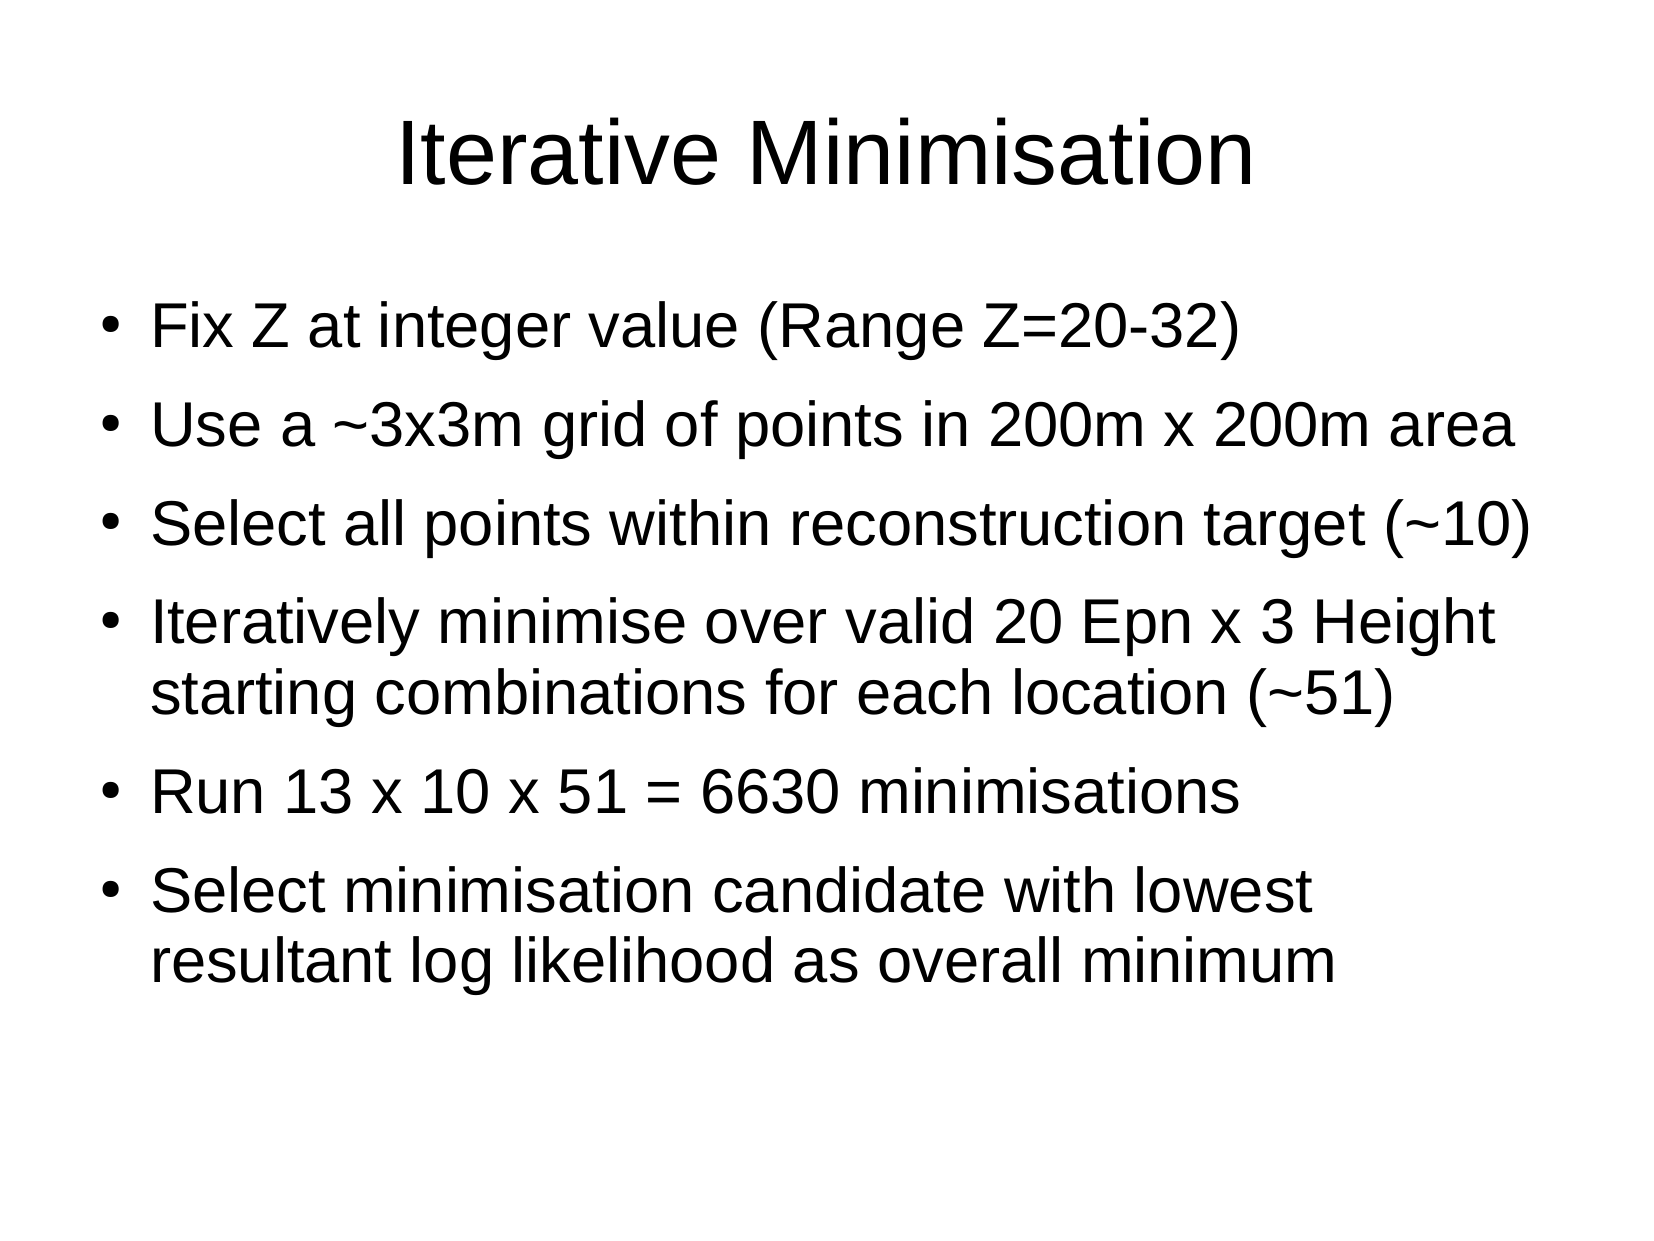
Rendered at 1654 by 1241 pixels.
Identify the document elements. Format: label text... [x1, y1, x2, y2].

title Iterative Minimisation [82, 49, 1571, 257]
list Fix Z at integer value (Range Z=20-32) Use a ~3x3m grid of points in 200m x 200m area Select all points within reconstruction target (~10) Iteratively minimise over valid 20 Epn x 3 Height starting combinations for each location (~51) Run 13 x 10 x 51 = 6630 minimisations Select minimisation candidate with lowest resultant log likelihood as overall minimum [82, 290, 1571, 1010]
